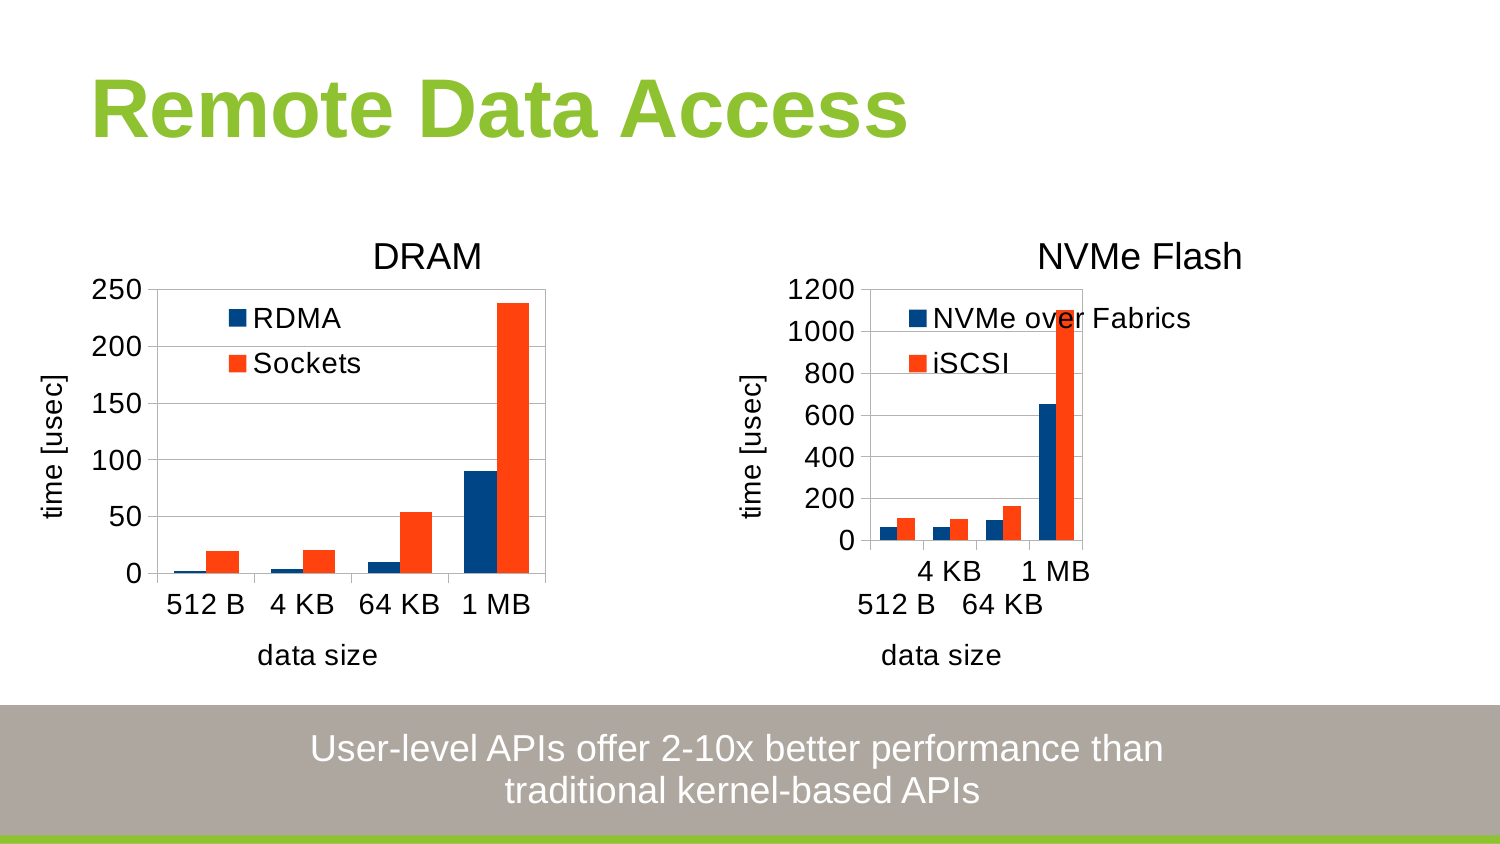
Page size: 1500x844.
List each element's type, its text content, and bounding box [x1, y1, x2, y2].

text_box NVMe Flash [870, 228, 1411, 286]
text_box User-level APIs offer 2-10x better performance than traditional kernel-based APIs [60, 720, 1426, 820]
chart [0, 264, 1424, 705]
text_box DRAM [180, 228, 676, 264]
text_box [0, 705, 1500, 836]
title Remote Data Access [75, 33, 1425, 175]
